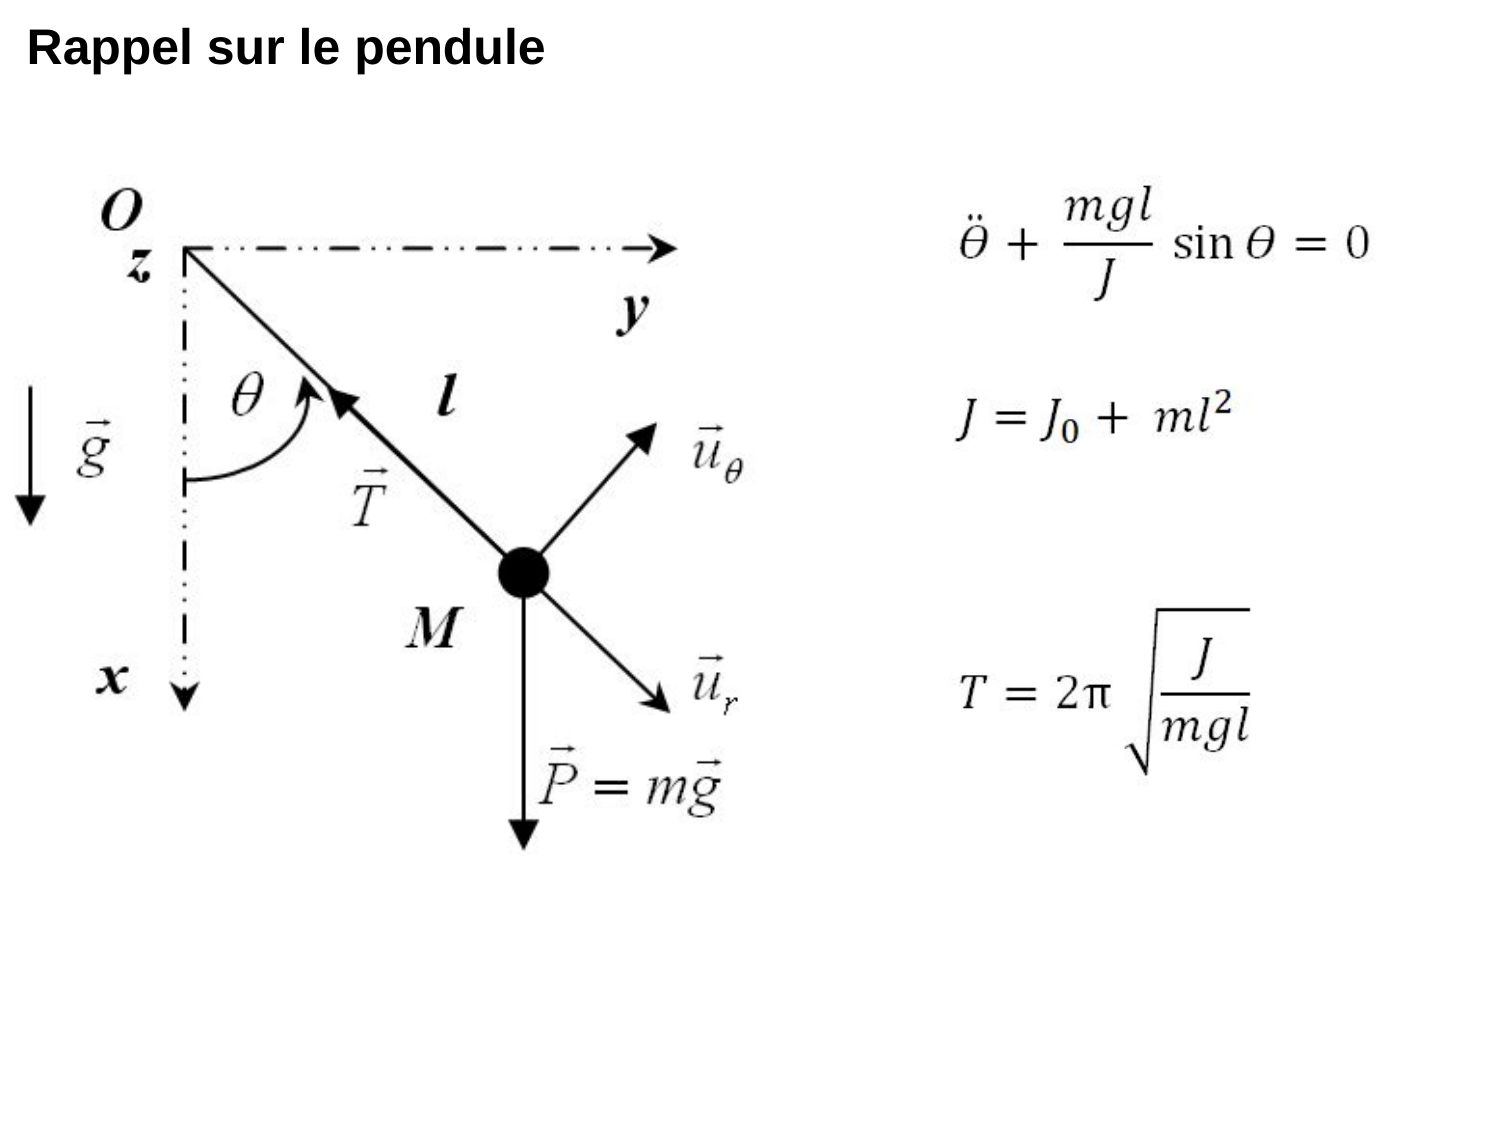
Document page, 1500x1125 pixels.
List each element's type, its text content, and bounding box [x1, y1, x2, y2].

picture [937, 574, 1302, 821]
text_box Rappel sur le pendule [11, 11, 721, 84]
picture [937, 175, 1385, 314]
picture [902, 363, 1257, 473]
picture [0, 175, 765, 868]
